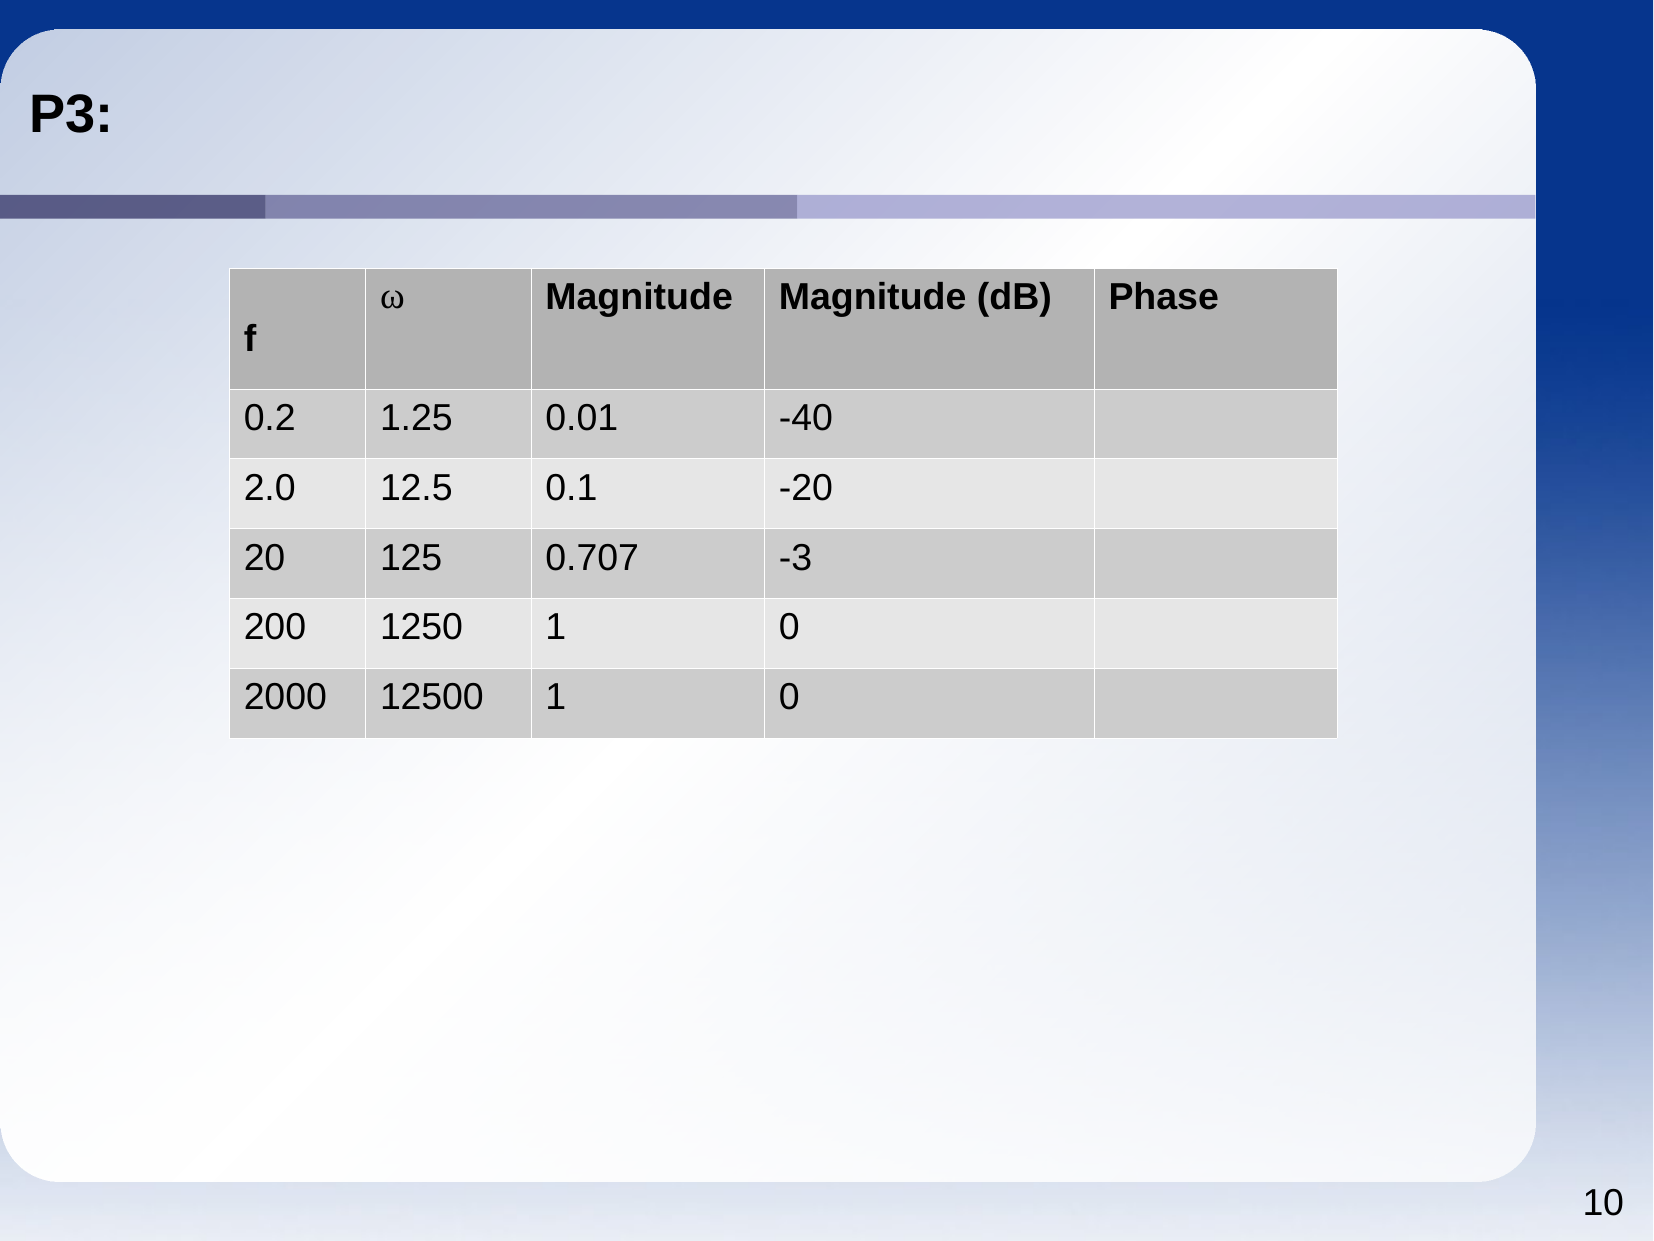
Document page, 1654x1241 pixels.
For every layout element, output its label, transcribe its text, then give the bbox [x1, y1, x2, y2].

table_cell 0.01 [532, 390, 764, 458]
table_cell -3 [765, 529, 1094, 598]
table_cell -20 [765, 459, 1094, 528]
table_cell 1.25 [366, 390, 531, 458]
table_cell 12.5 [366, 459, 531, 528]
table_header Magnitude [532, 269, 764, 389]
table_header ω [366, 269, 531, 389]
table_cell 12500 [366, 669, 531, 738]
table_cell 1 [532, 669, 764, 738]
table_cell -40 [765, 390, 1094, 458]
table_cell [1095, 390, 1337, 458]
table_cell 125 [366, 529, 531, 598]
table_cell [1095, 669, 1337, 738]
table_cell 2000 [230, 669, 365, 738]
table_cell 0.707 [532, 529, 764, 598]
table_cell [1095, 599, 1337, 668]
table_header Phase [1095, 269, 1337, 389]
table_cell 0 [765, 599, 1094, 668]
table_cell [1095, 459, 1337, 528]
table_cell 2.0 [230, 459, 365, 528]
table_cell 0.2 [230, 390, 365, 458]
picture [0, 0, 1654, 1241]
table_cell 200 [230, 599, 365, 668]
table_cell 0.1 [532, 459, 764, 528]
table_cell 20 [230, 529, 365, 598]
table_header Magnitude (dB) [765, 269, 1094, 389]
table_cell [1095, 529, 1337, 598]
table_cell 0 [765, 669, 1094, 738]
table_cell 1 [532, 599, 764, 668]
title P3: [29, 49, 1506, 178]
table_cell 1250 [366, 599, 531, 668]
table_header f [230, 269, 365, 389]
